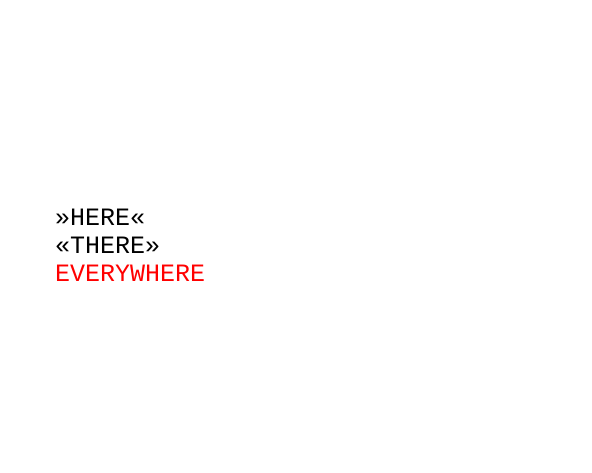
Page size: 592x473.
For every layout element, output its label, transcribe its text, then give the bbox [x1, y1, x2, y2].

text_box »HERE« «THERE» EVERYWHERE [40, 198, 550, 296]
